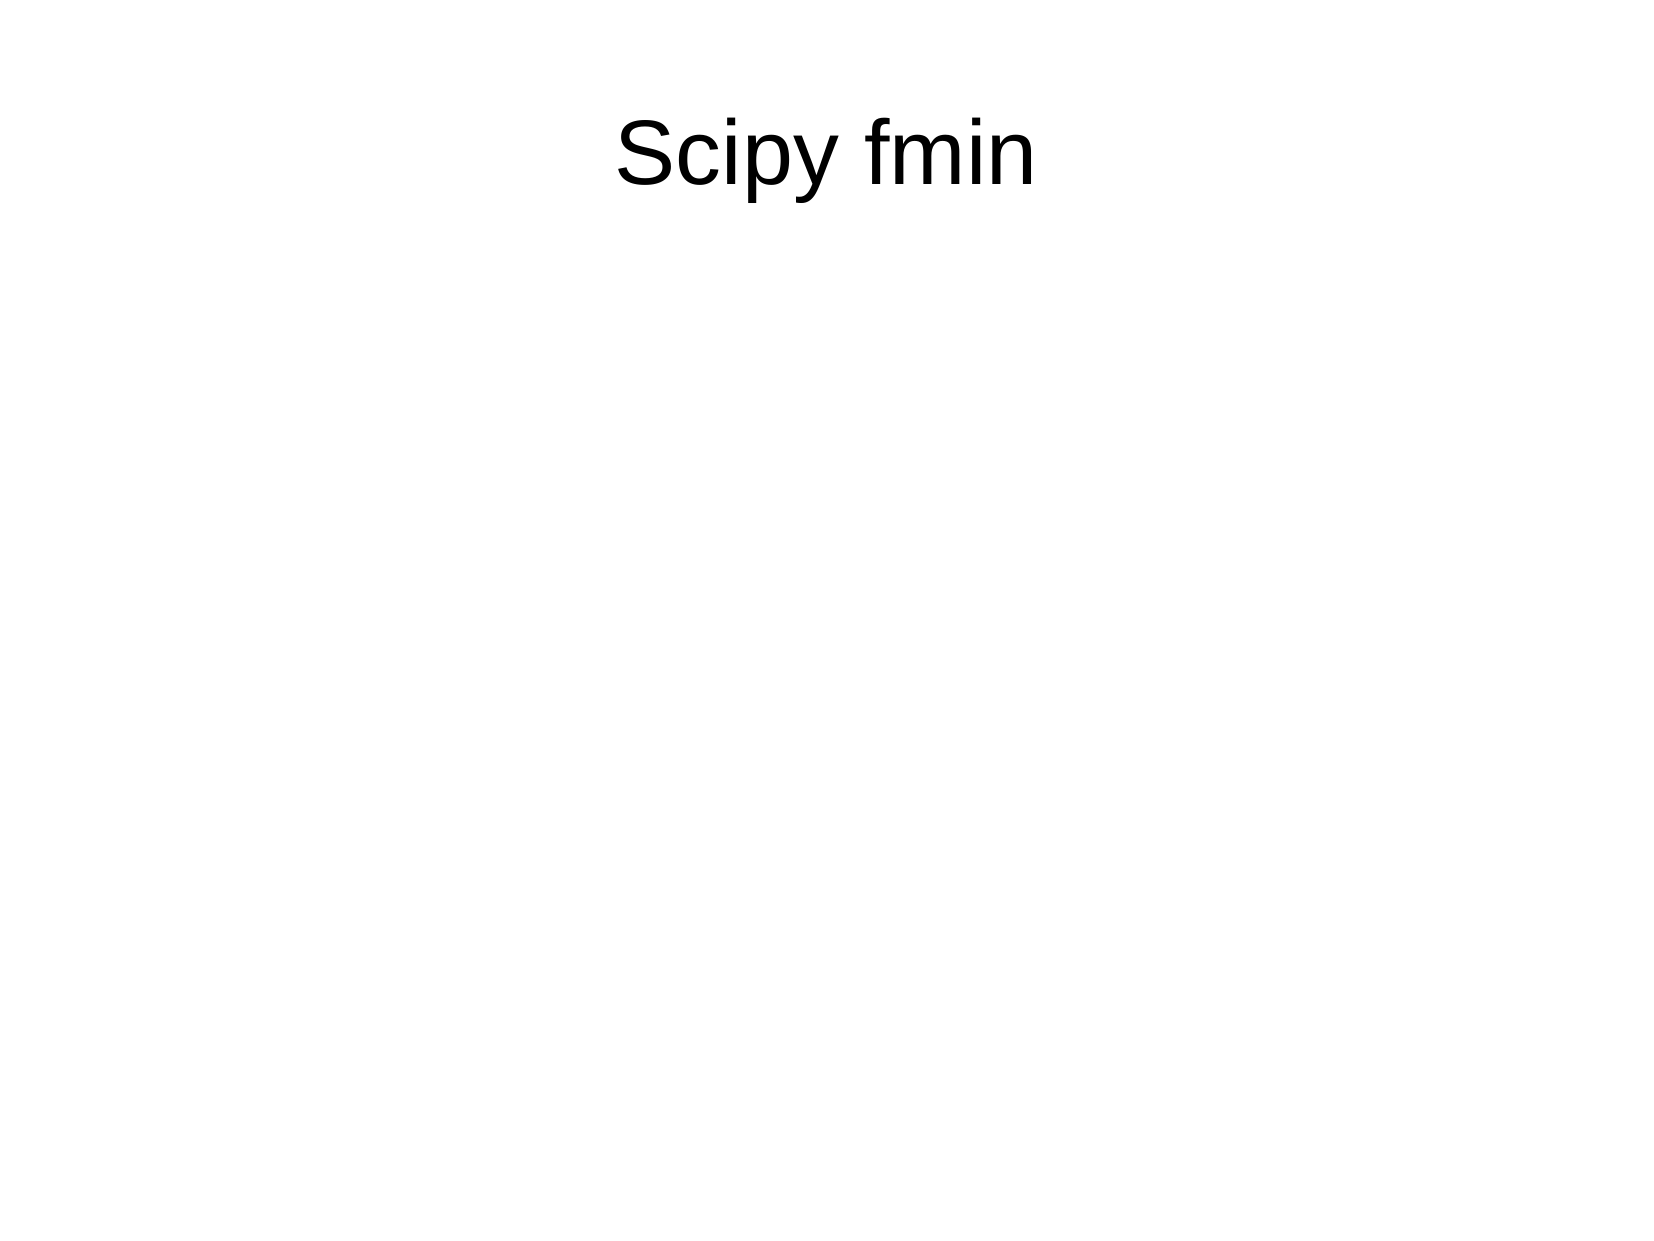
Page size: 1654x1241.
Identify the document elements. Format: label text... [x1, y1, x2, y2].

title Scipy fmin [82, 49, 1571, 257]
